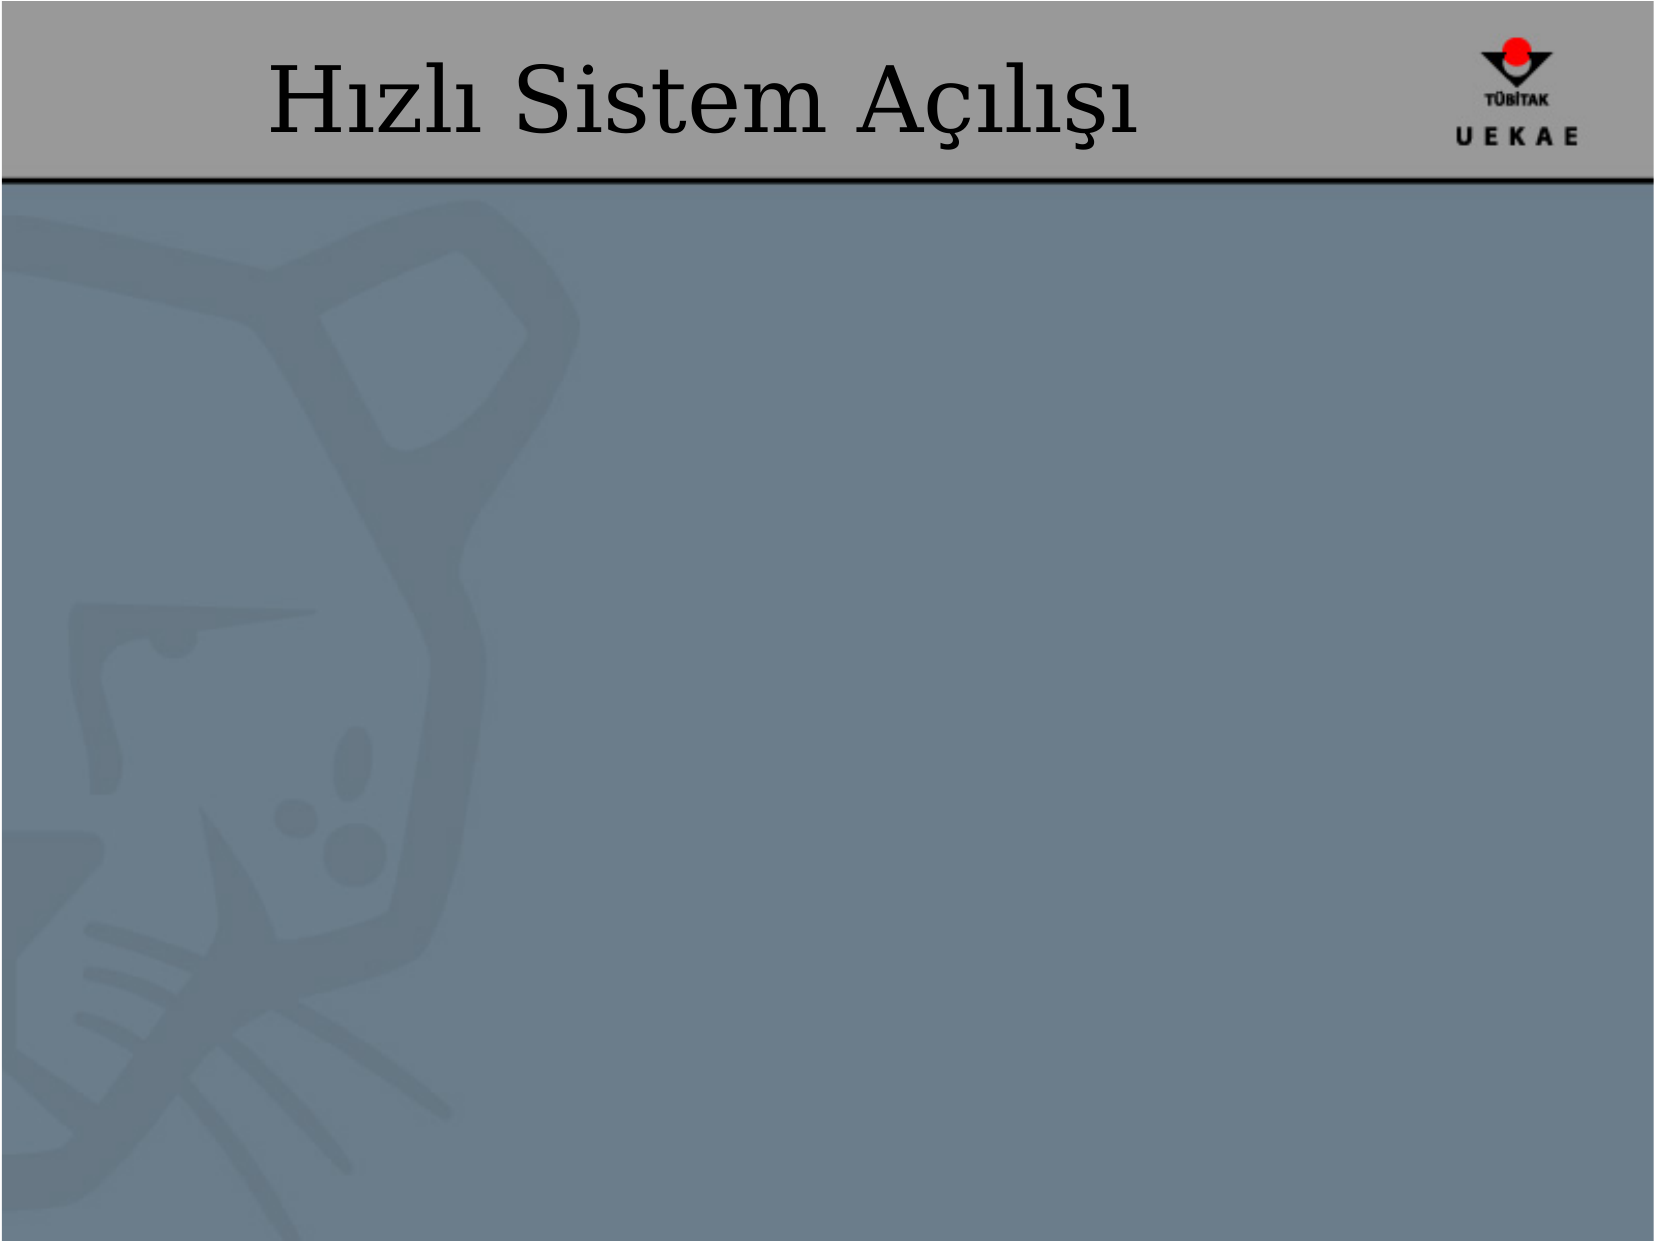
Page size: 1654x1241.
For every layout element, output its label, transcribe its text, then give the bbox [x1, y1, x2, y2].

picture [1, 1, 1654, 1241]
title Hızlı Sistem Açılışı [0, 0, 1410, 204]
